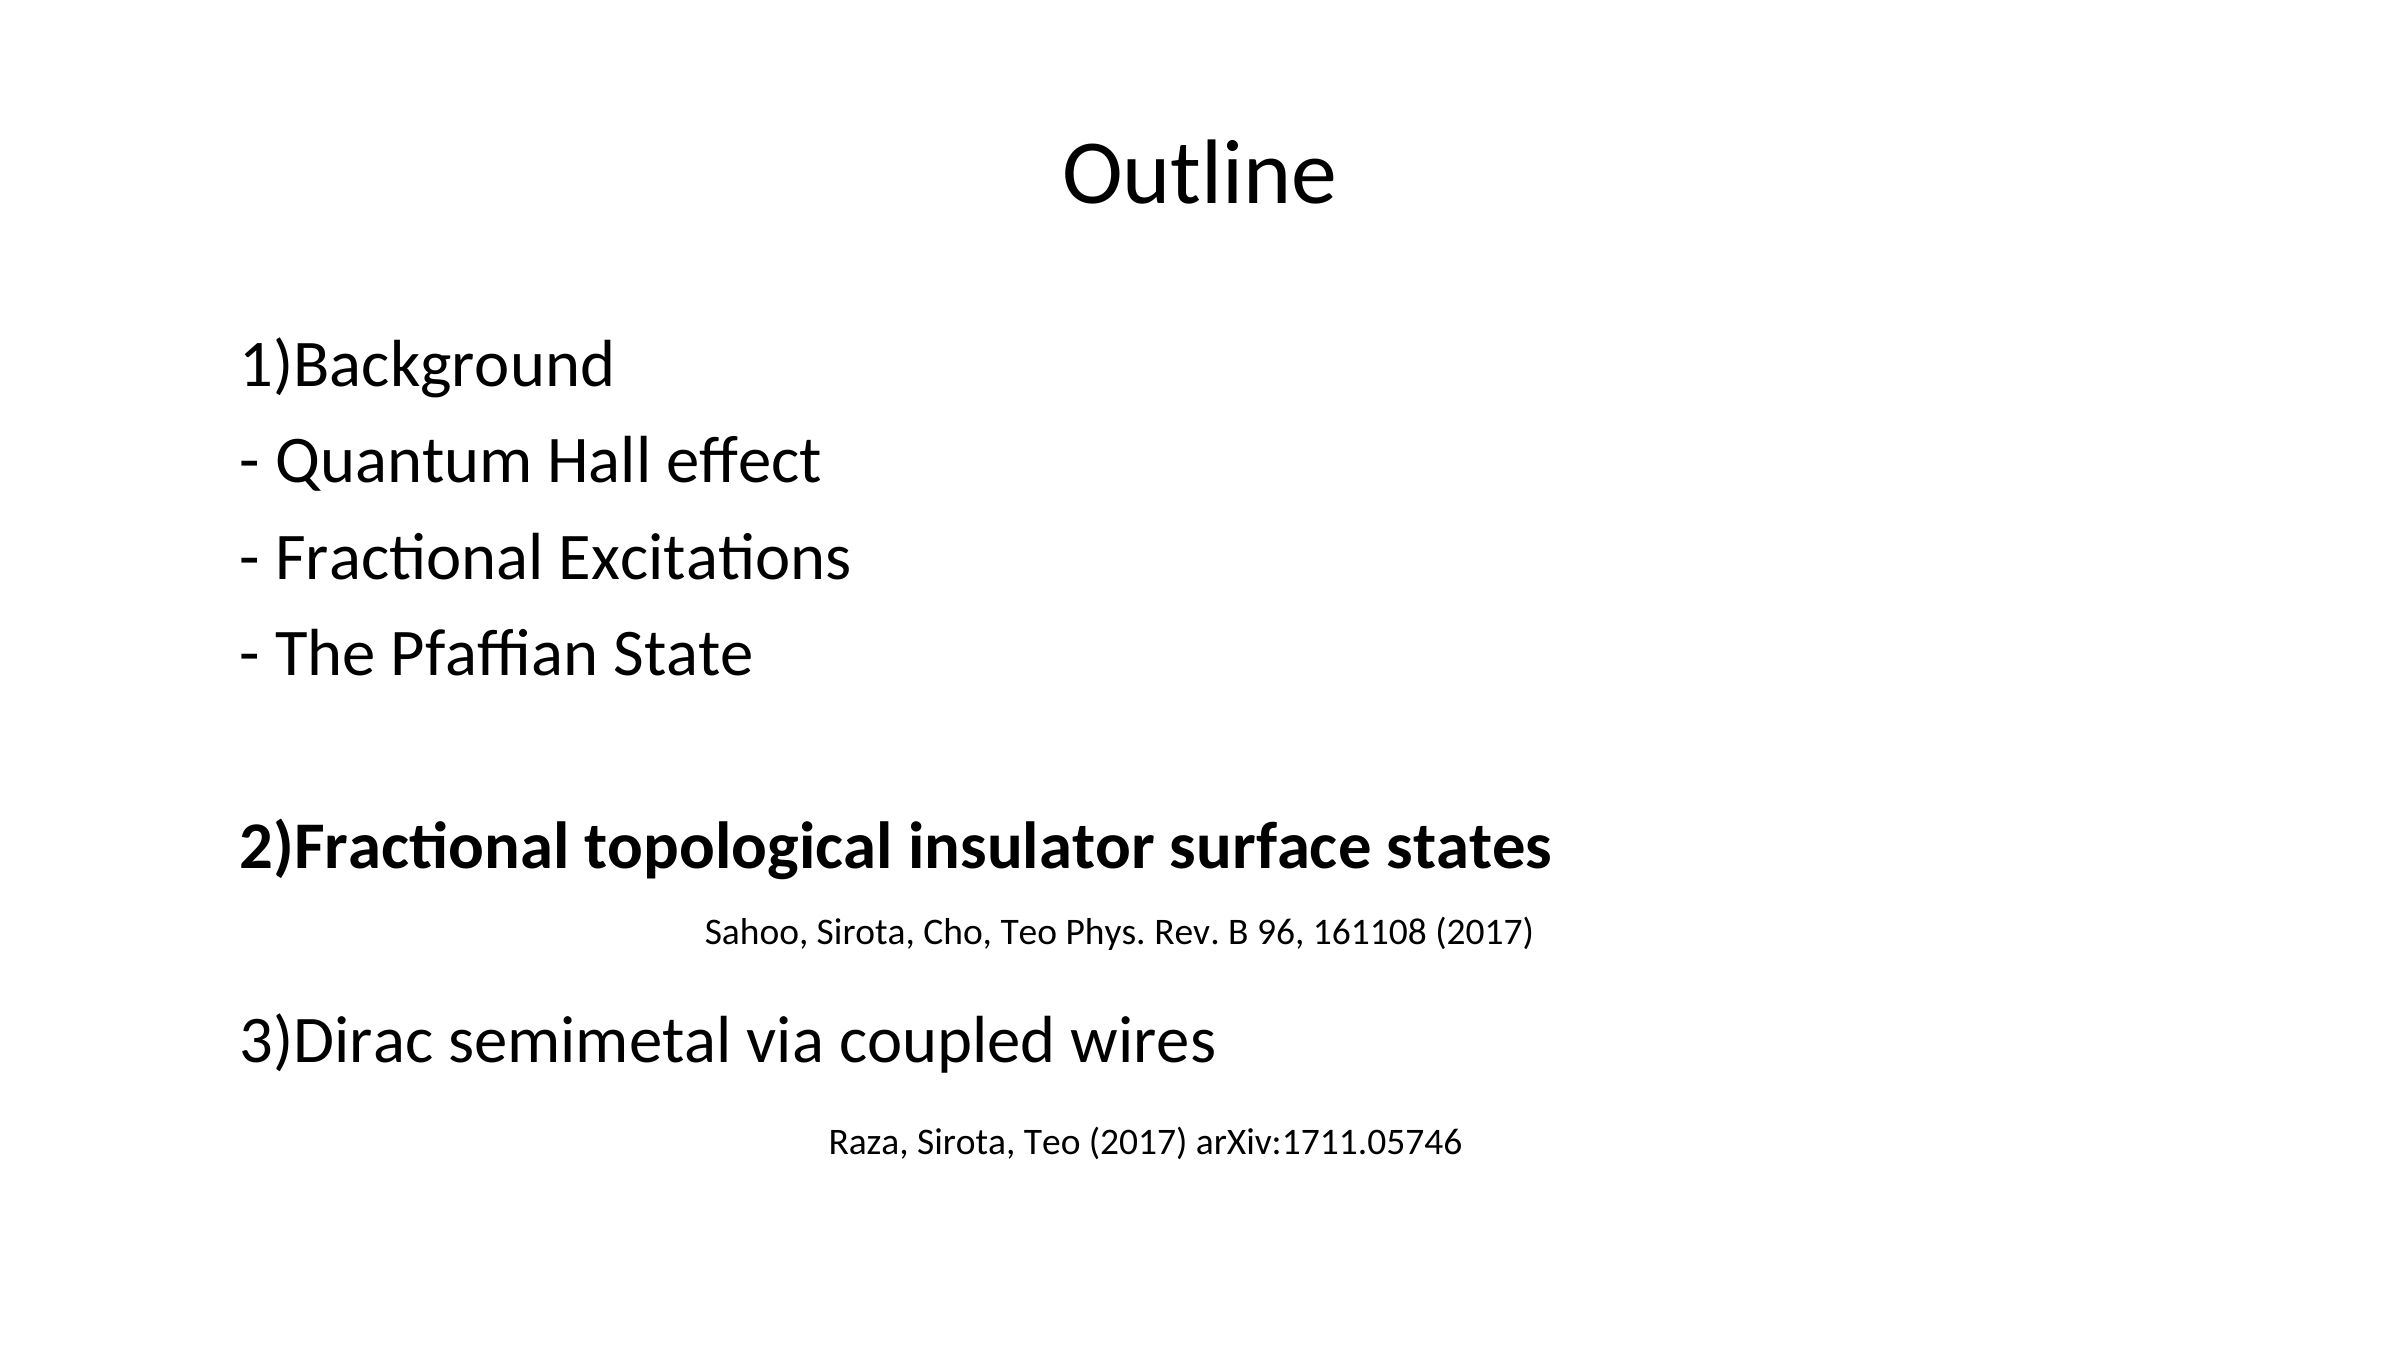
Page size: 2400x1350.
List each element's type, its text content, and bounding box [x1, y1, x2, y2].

list 1)Background - Quantum Hall effect - Fractional Excitations - The Pfaffian State 2)Fractional topological insulator surface states 3)Dirac semimetal via coupled wires [225, 311, 2385, 1350]
text_box Raza, Sirota, Teo (2017) arXiv:1711.05746 [813, 1110, 1576, 1215]
text_box Sahoo, Sirota, Cho, Teo Phys. Rev. B 96, 161108 (2017) [690, 900, 1816, 1005]
title Outline [120, 53, 2280, 280]
